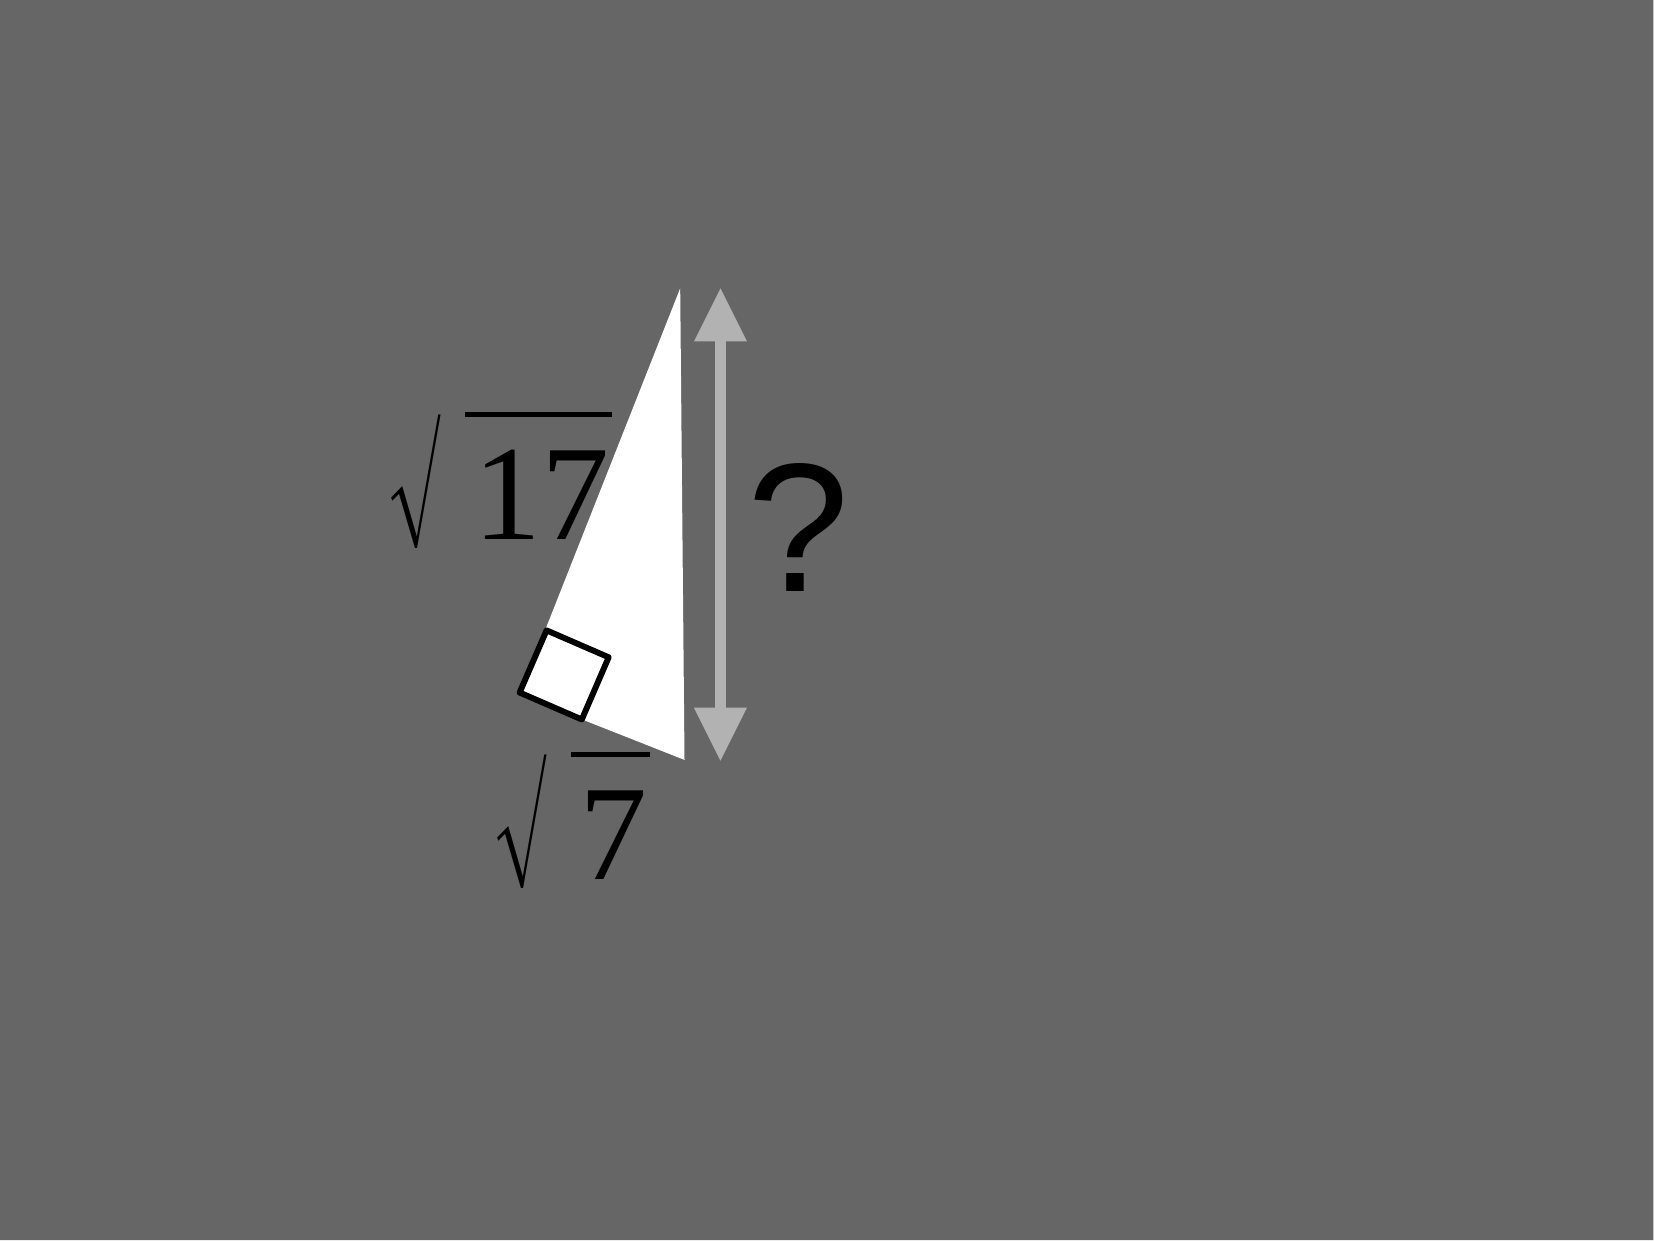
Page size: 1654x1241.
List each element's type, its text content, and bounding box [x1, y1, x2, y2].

text_box [0, 0, 1654, 1241]
text_box ? [732, 418, 863, 638]
chart [354, 403, 643, 567]
chart [460, 744, 681, 908]
